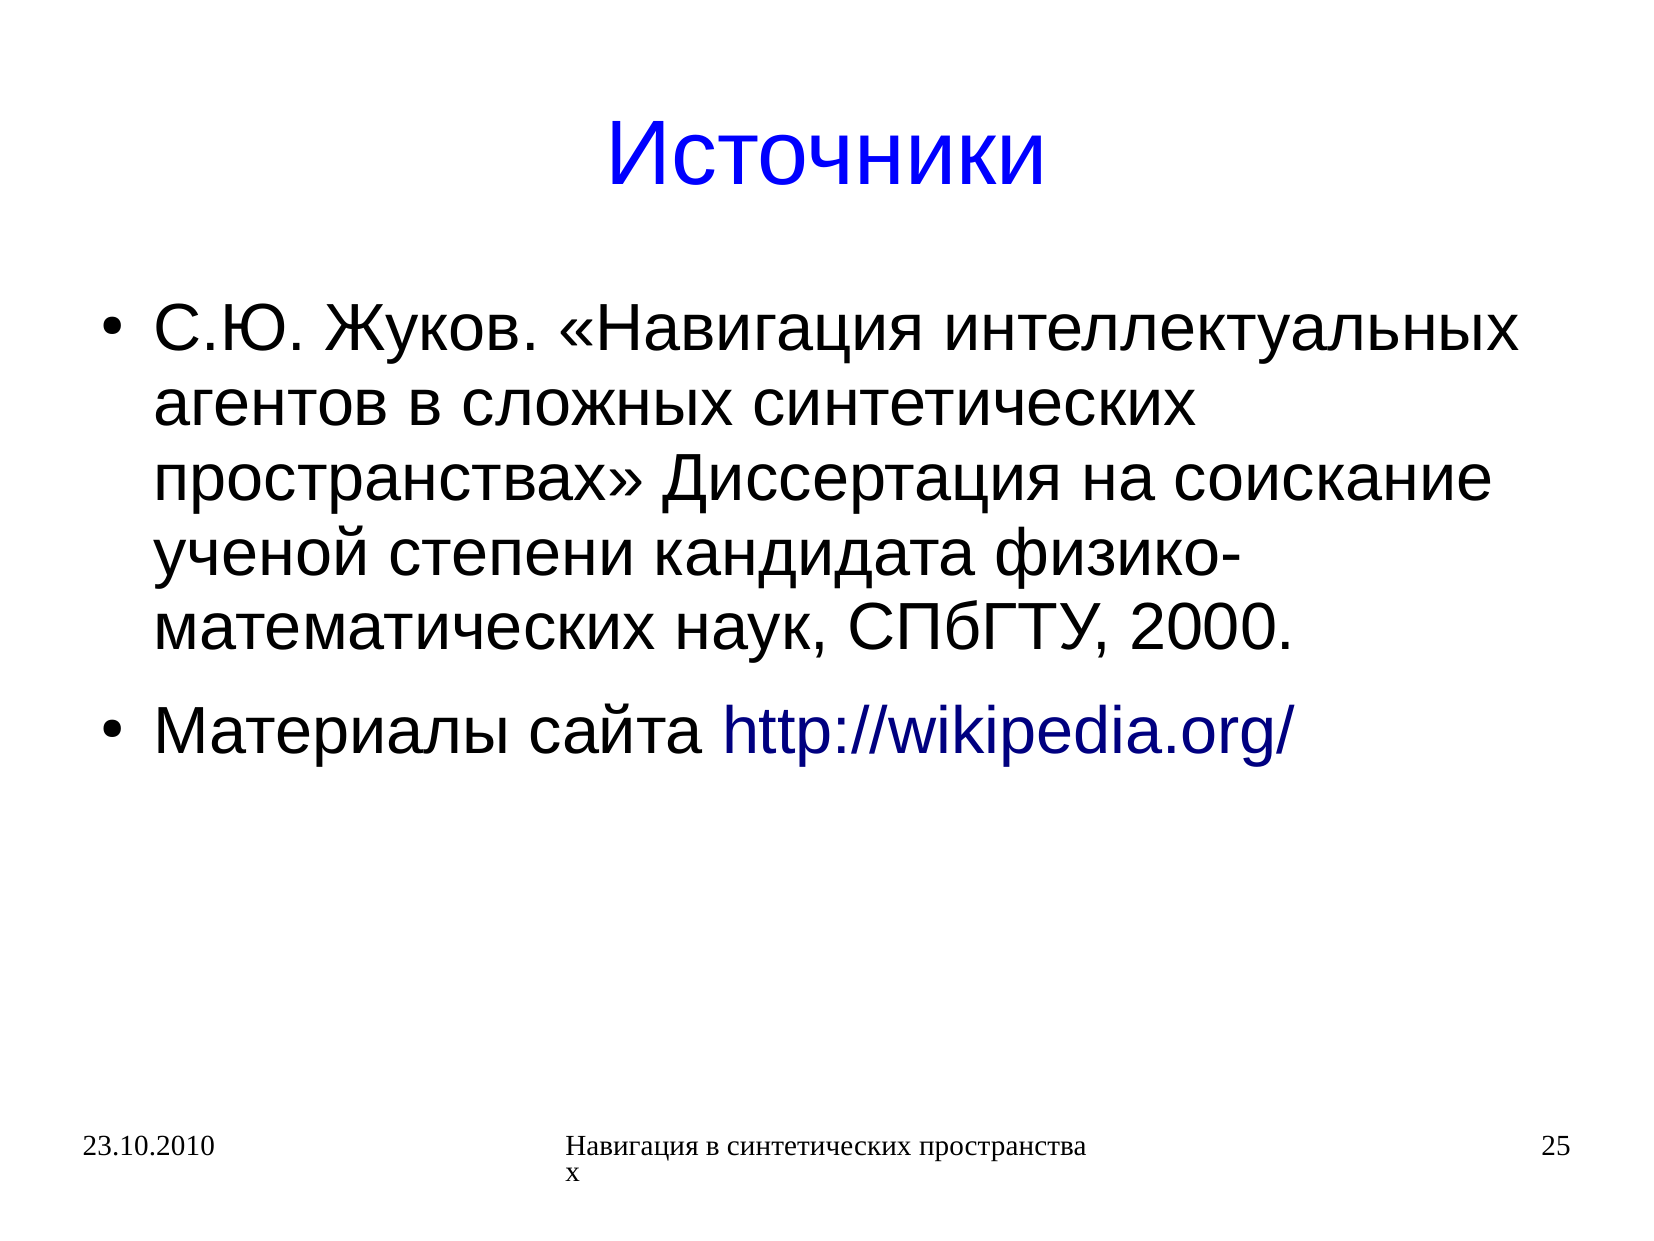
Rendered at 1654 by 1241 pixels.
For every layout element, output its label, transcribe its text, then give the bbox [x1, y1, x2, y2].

list С.Ю. Жуков. «Навигация интеллектуальных агентов в сложных синтетических пространствах» Диссертация на соискание ученой степени кандидата физико-математических наук, СПбГТУ, 2000. Материалы сайта http://wikipedia.org/ [82, 290, 1571, 1109]
title Источники [82, 49, 1571, 257]
